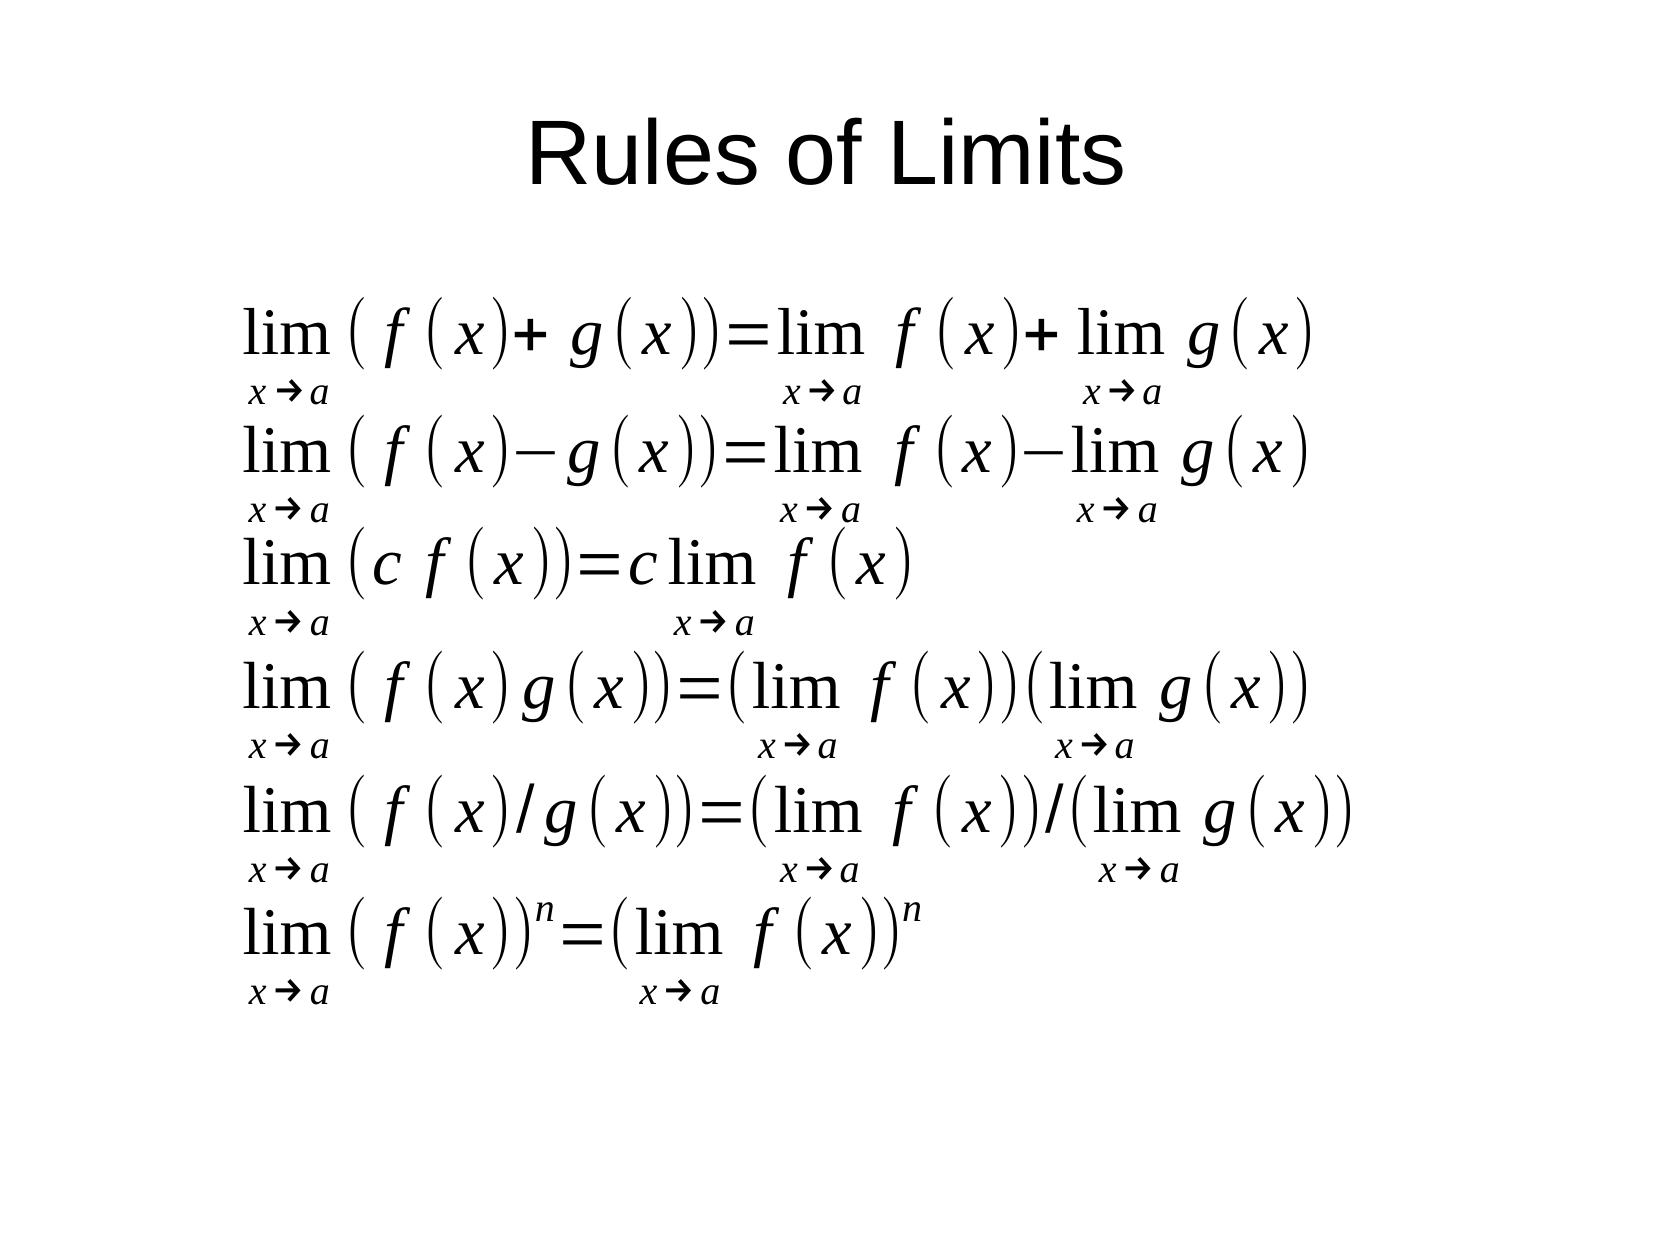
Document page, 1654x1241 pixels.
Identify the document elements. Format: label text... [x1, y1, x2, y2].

chart [236, 649, 1319, 769]
chart [236, 773, 1363, 1014]
title Rules of Limits [82, 49, 1571, 257]
chart [236, 295, 1323, 645]
